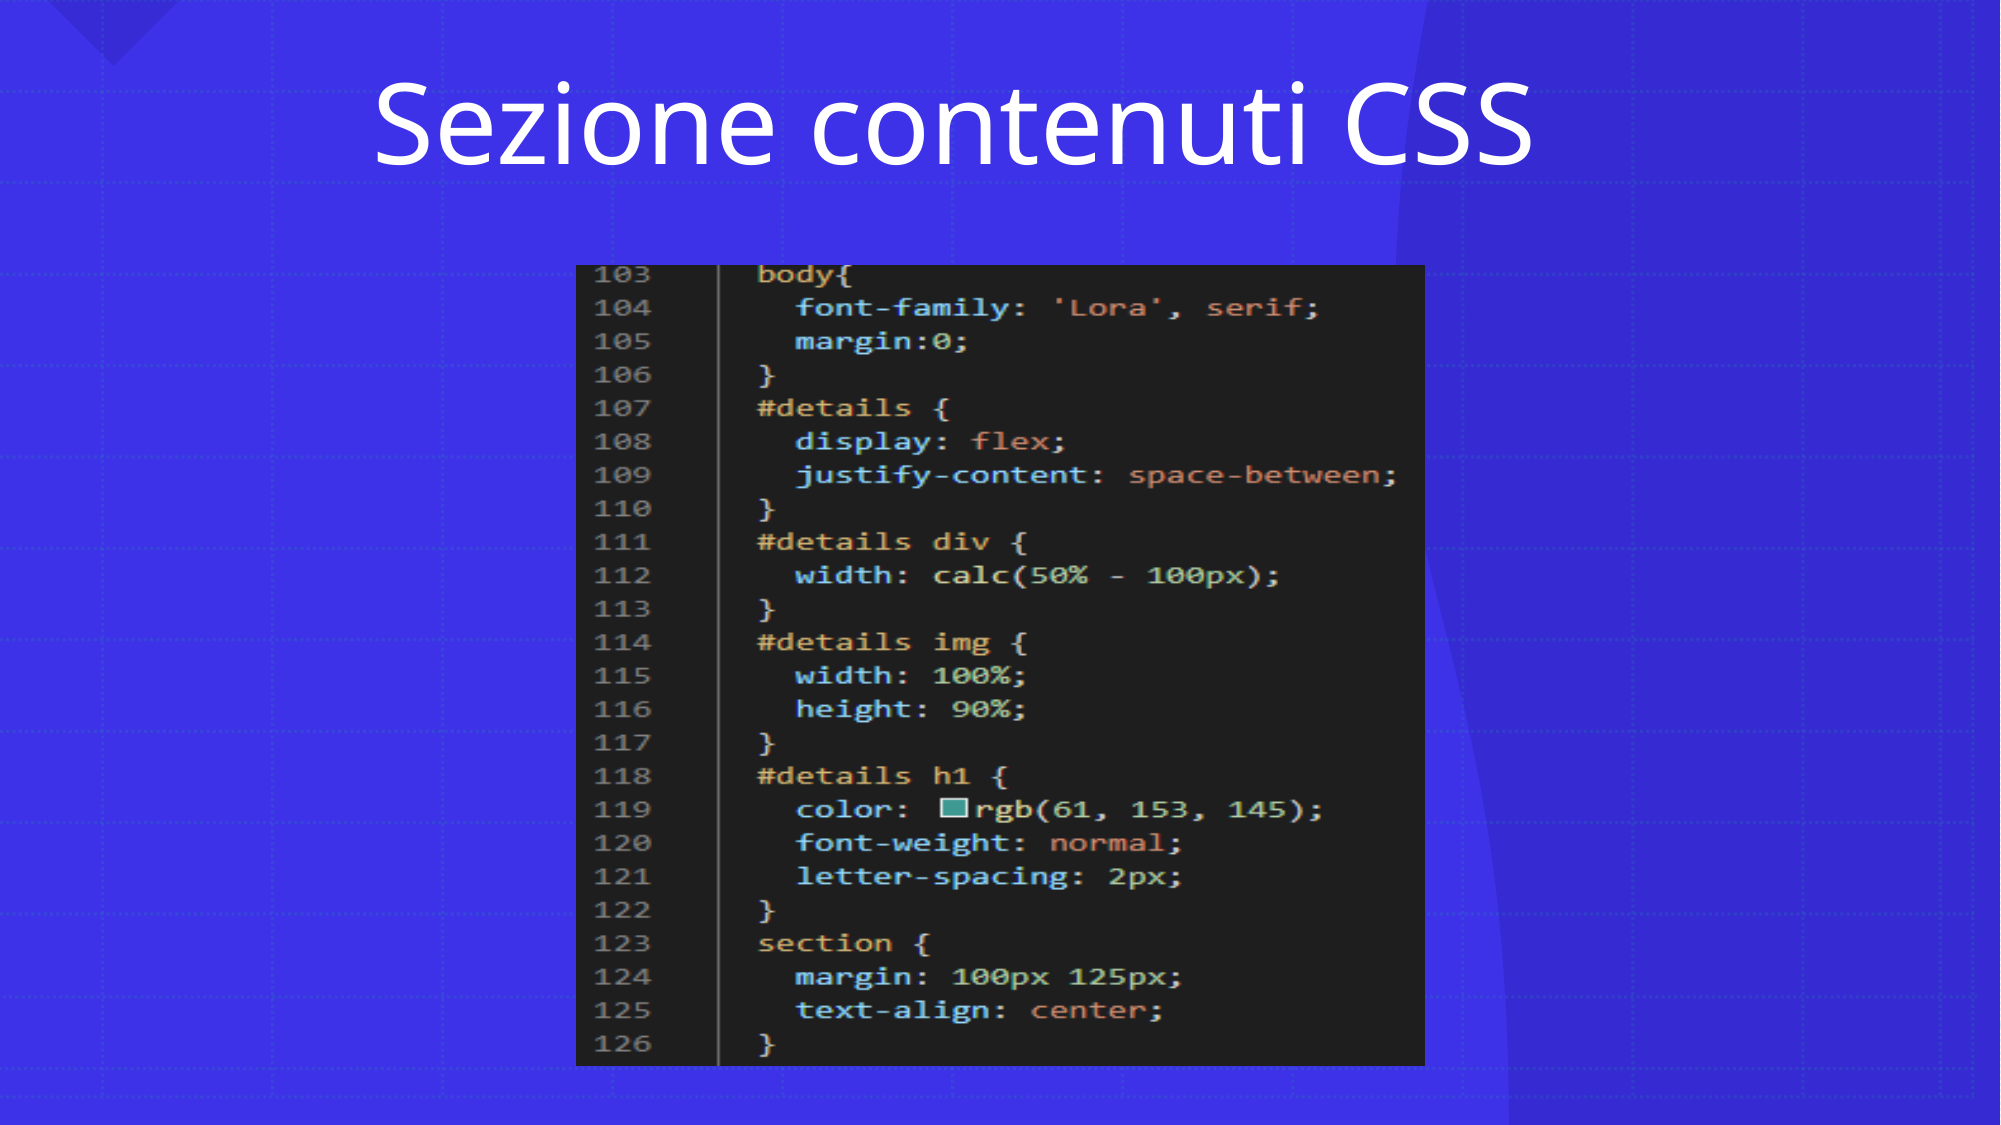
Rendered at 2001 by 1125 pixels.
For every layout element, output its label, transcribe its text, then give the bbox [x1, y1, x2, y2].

picture [576, 265, 1425, 1066]
text_box [0, 0, 2000, 1125]
title Sezione contenuti CSS [75, 59, 1835, 278]
